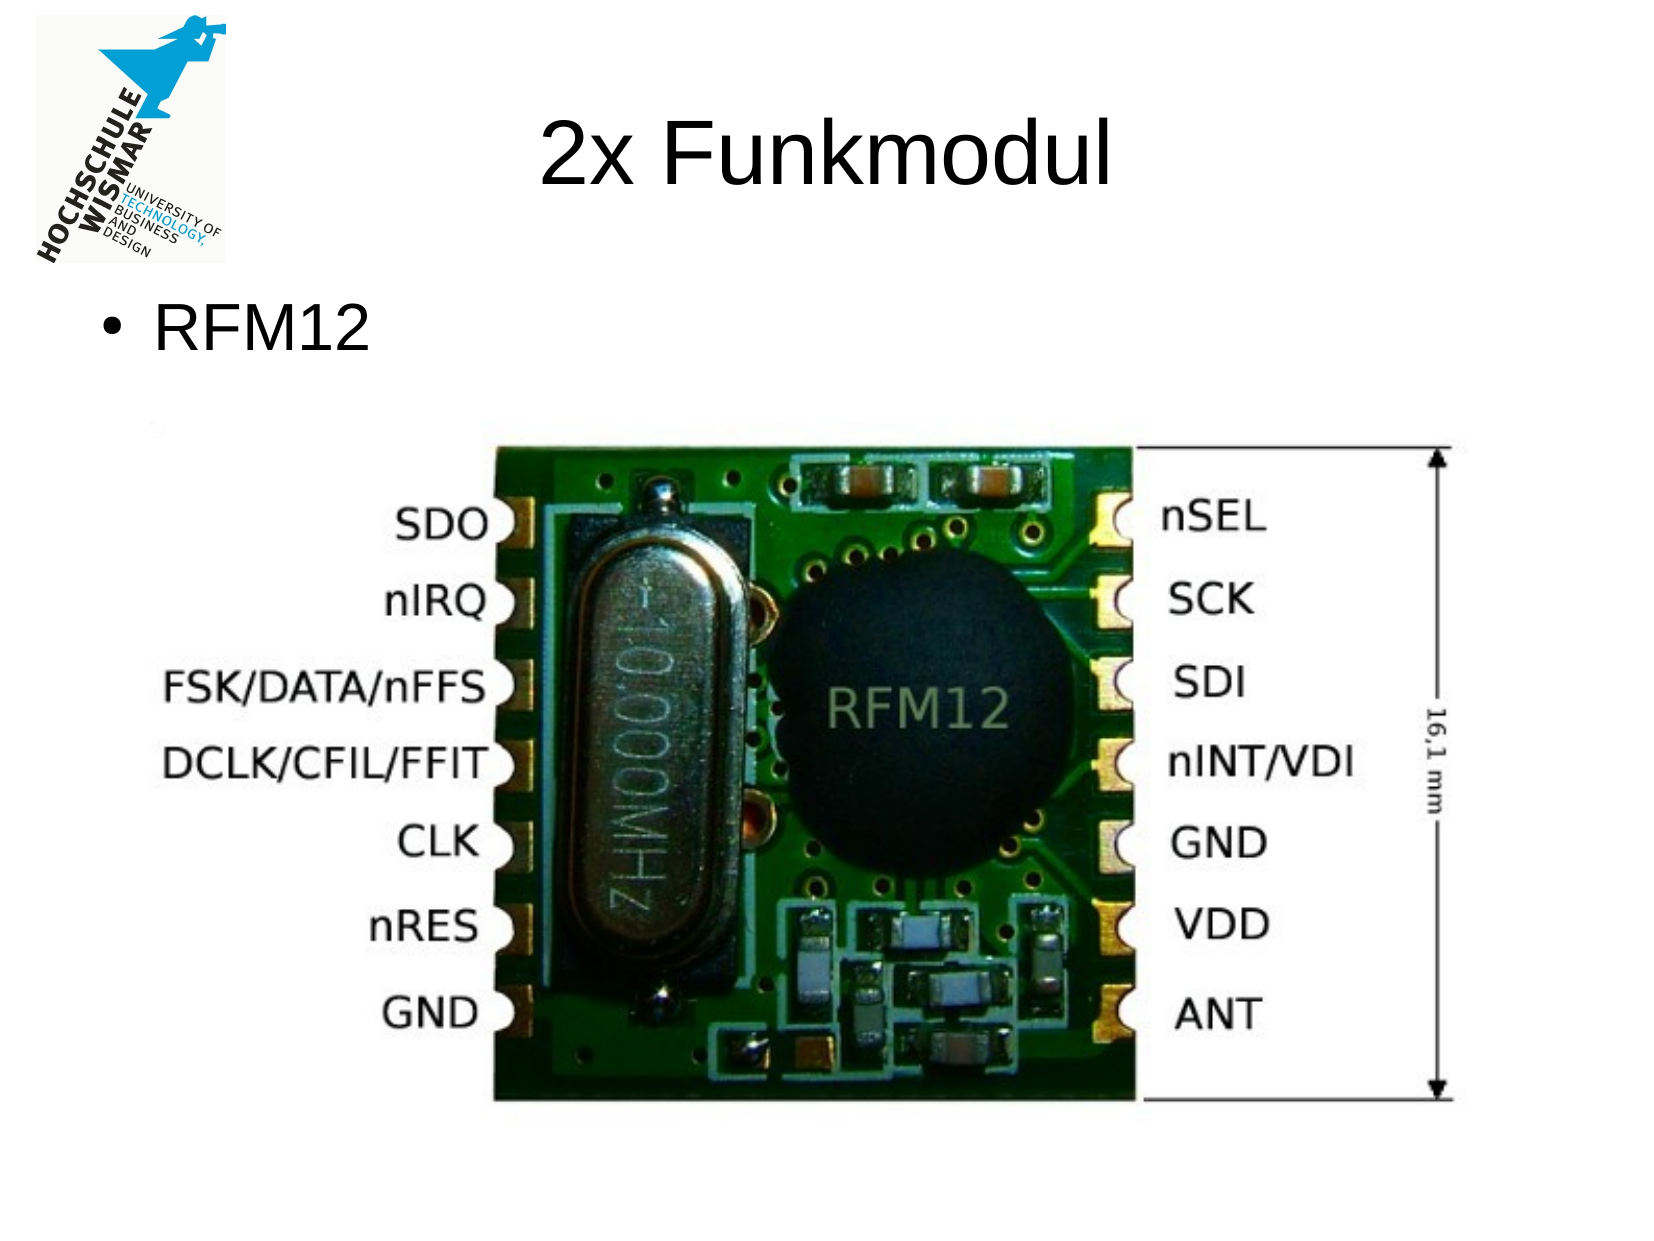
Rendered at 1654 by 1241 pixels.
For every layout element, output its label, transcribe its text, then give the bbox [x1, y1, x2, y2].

picture [36, 15, 226, 263]
picture [150, 422, 1484, 1126]
picture [195, 33, 206, 44]
title 2x Funkmodul [226, 56, 1571, 250]
list RFM12 [82, 290, 1571, 1109]
picture [197, 15, 226, 25]
